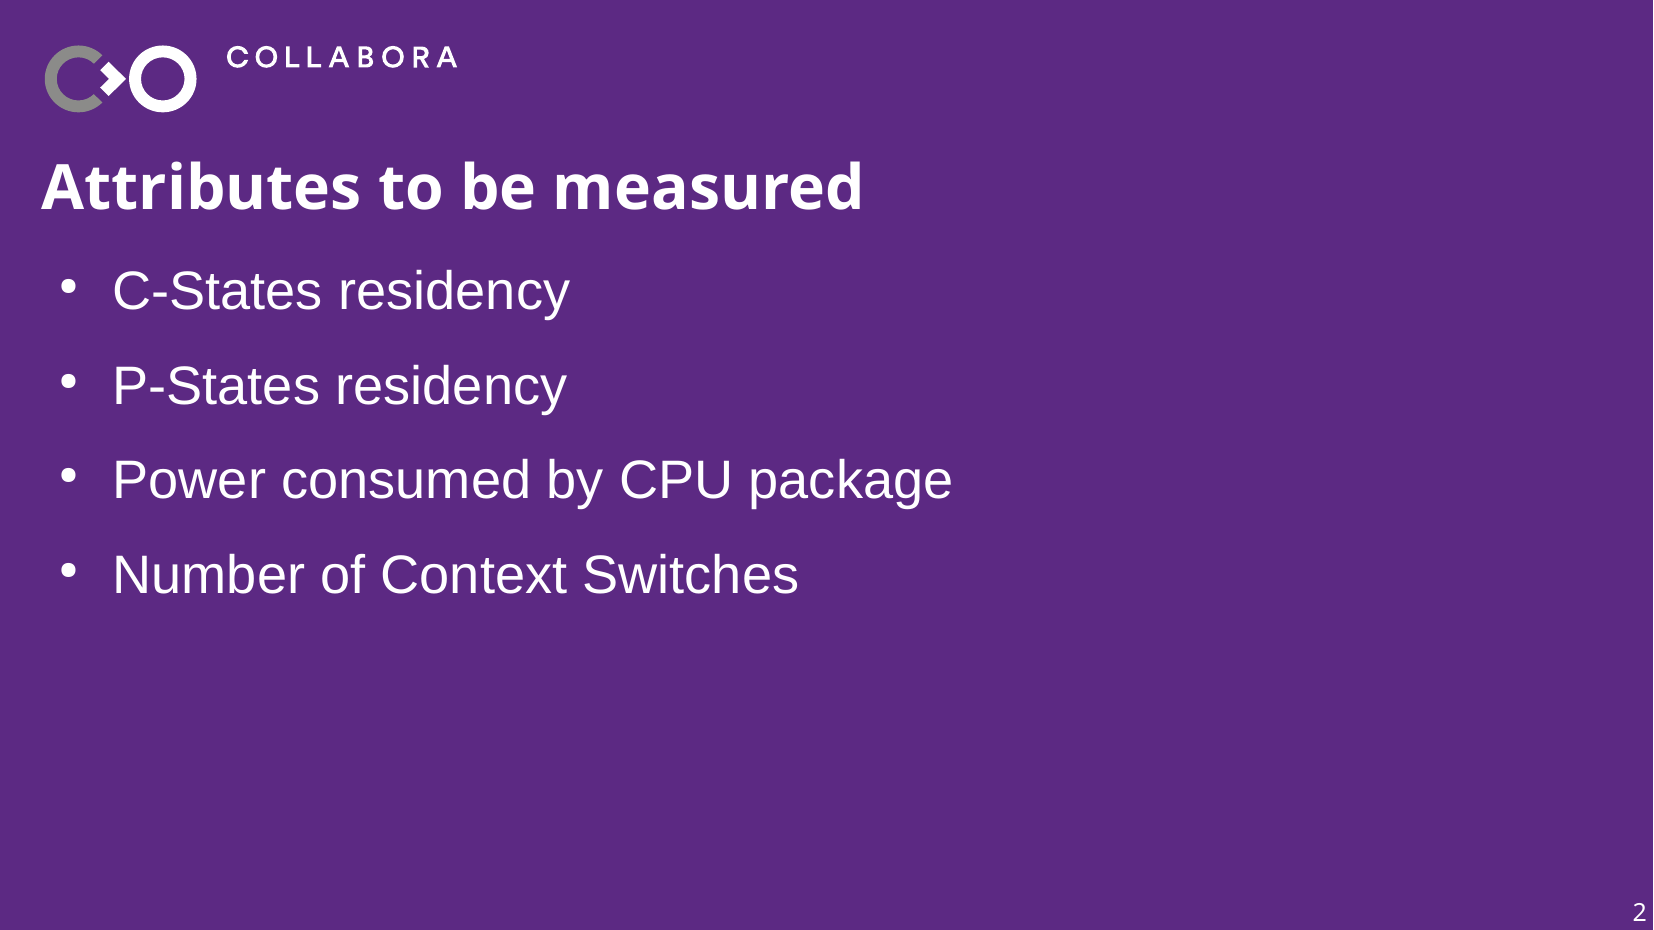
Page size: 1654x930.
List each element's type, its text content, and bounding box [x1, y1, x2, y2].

list C-States residency P-States residency Power consumed by CPU package Number of Context Switches [41, 255, 1614, 780]
title Attributes to be measured [41, 146, 1614, 255]
